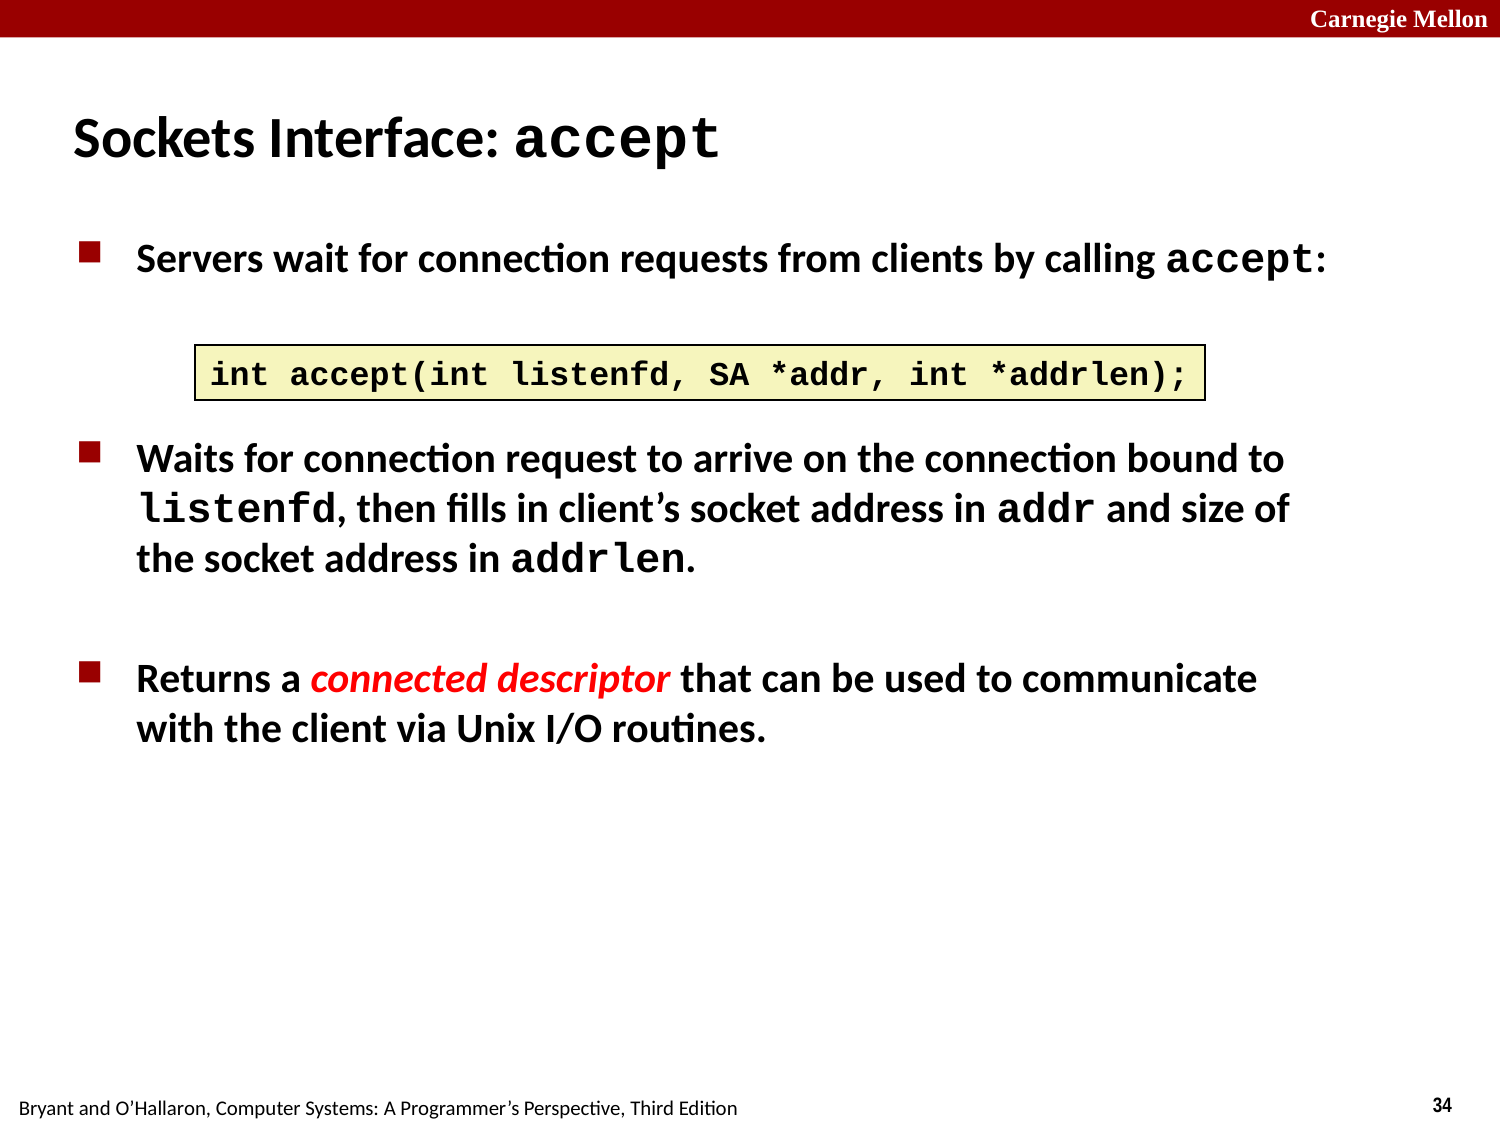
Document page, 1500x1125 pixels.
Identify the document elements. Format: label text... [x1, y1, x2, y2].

title Sockets Interface: accept [58, 71, 1304, 197]
list Servers wait for connection requests from clients by calling accept: Waits for connection request to arrive on the connection bound to listenfd, then fills in client’s socket address in addr and size of the socket address in addrlen. Returns a connected descriptor that can be used to communicate with the client via Unix I/O routines. [65, 223, 1361, 1088]
text_box int accept(int listenfd, SA *addr, int *addrlen); [195, 344, 1205, 400]
